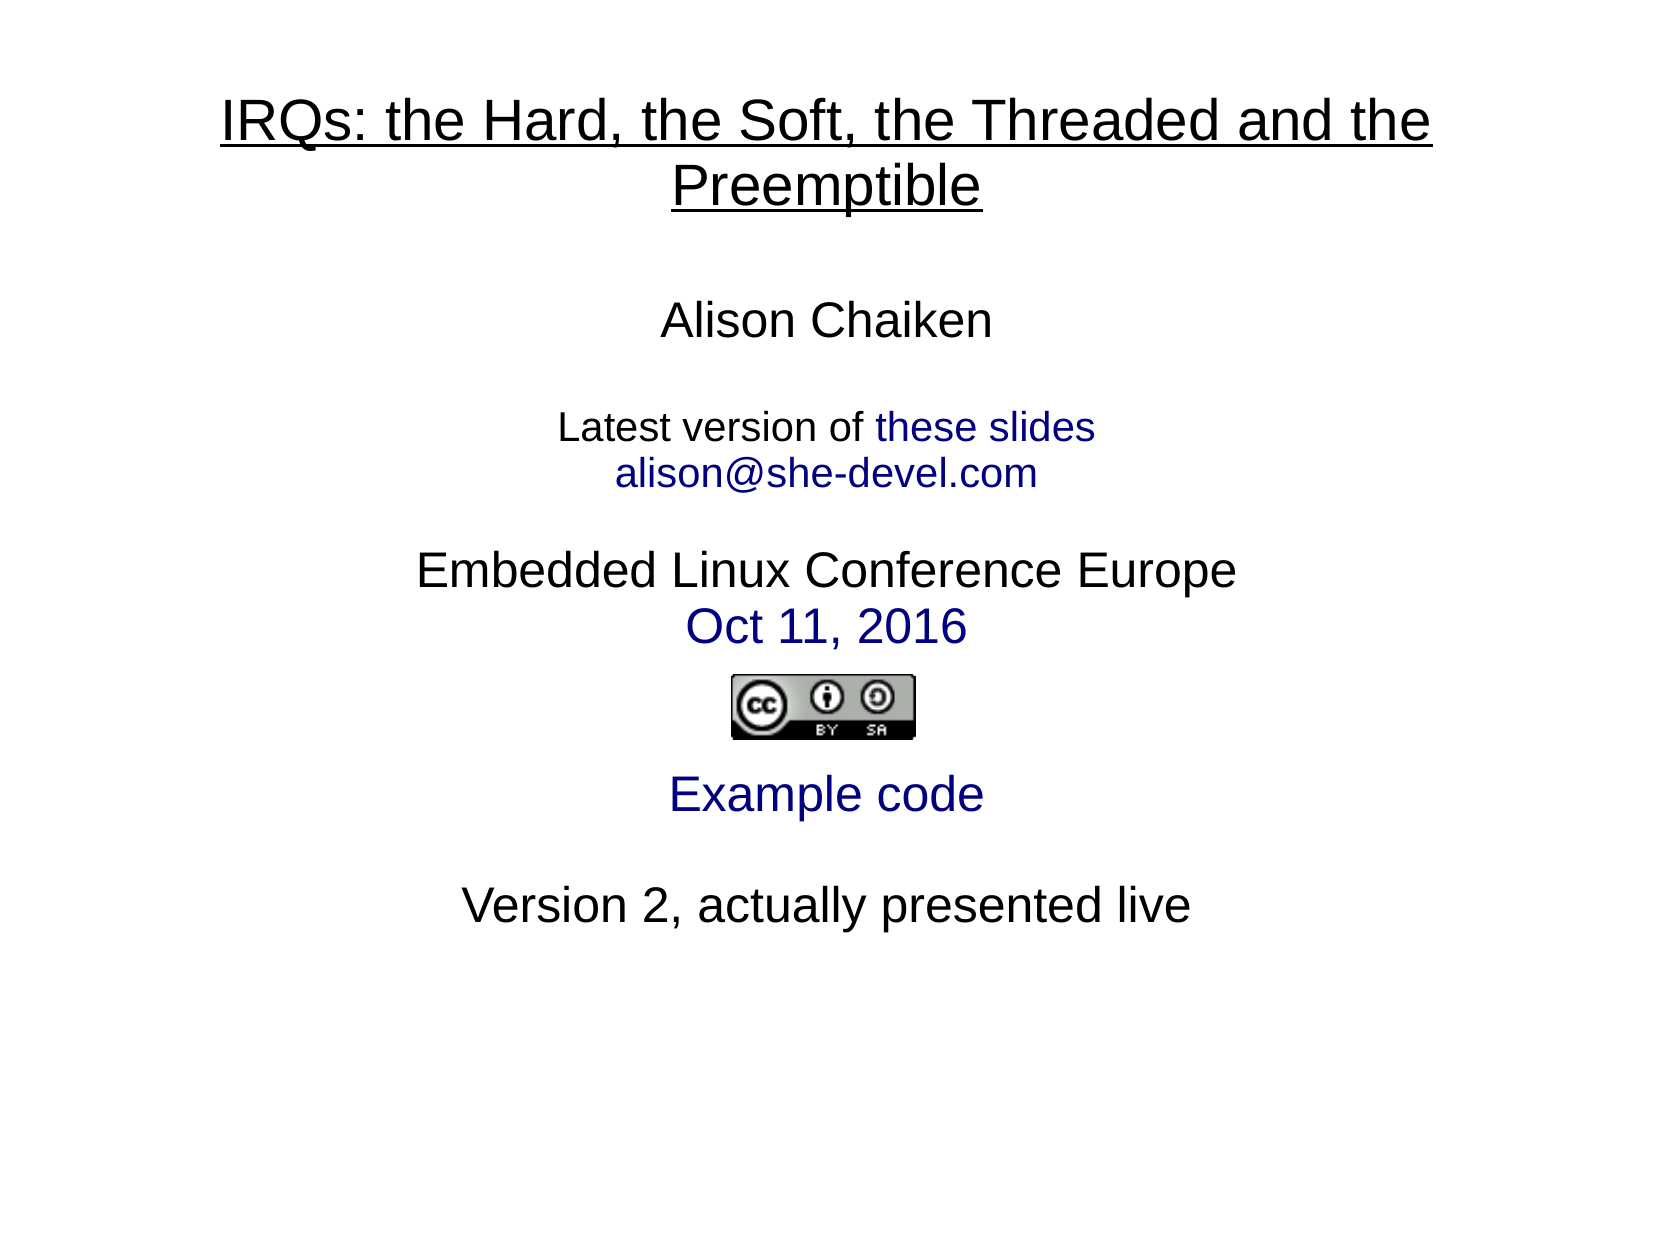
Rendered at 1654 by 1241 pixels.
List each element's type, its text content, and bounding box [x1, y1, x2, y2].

title IRQs: the Hard, the Soft, the Threaded and the Preemptible [82, 49, 1571, 257]
picture [731, 674, 916, 740]
subtitle Alison Chaiken Latest version of these slides alison@she-devel.com Embedded Linux Conference Europe Oct 11, 2016 Example code Version 2, actually presented live [82, 290, 1571, 1010]
